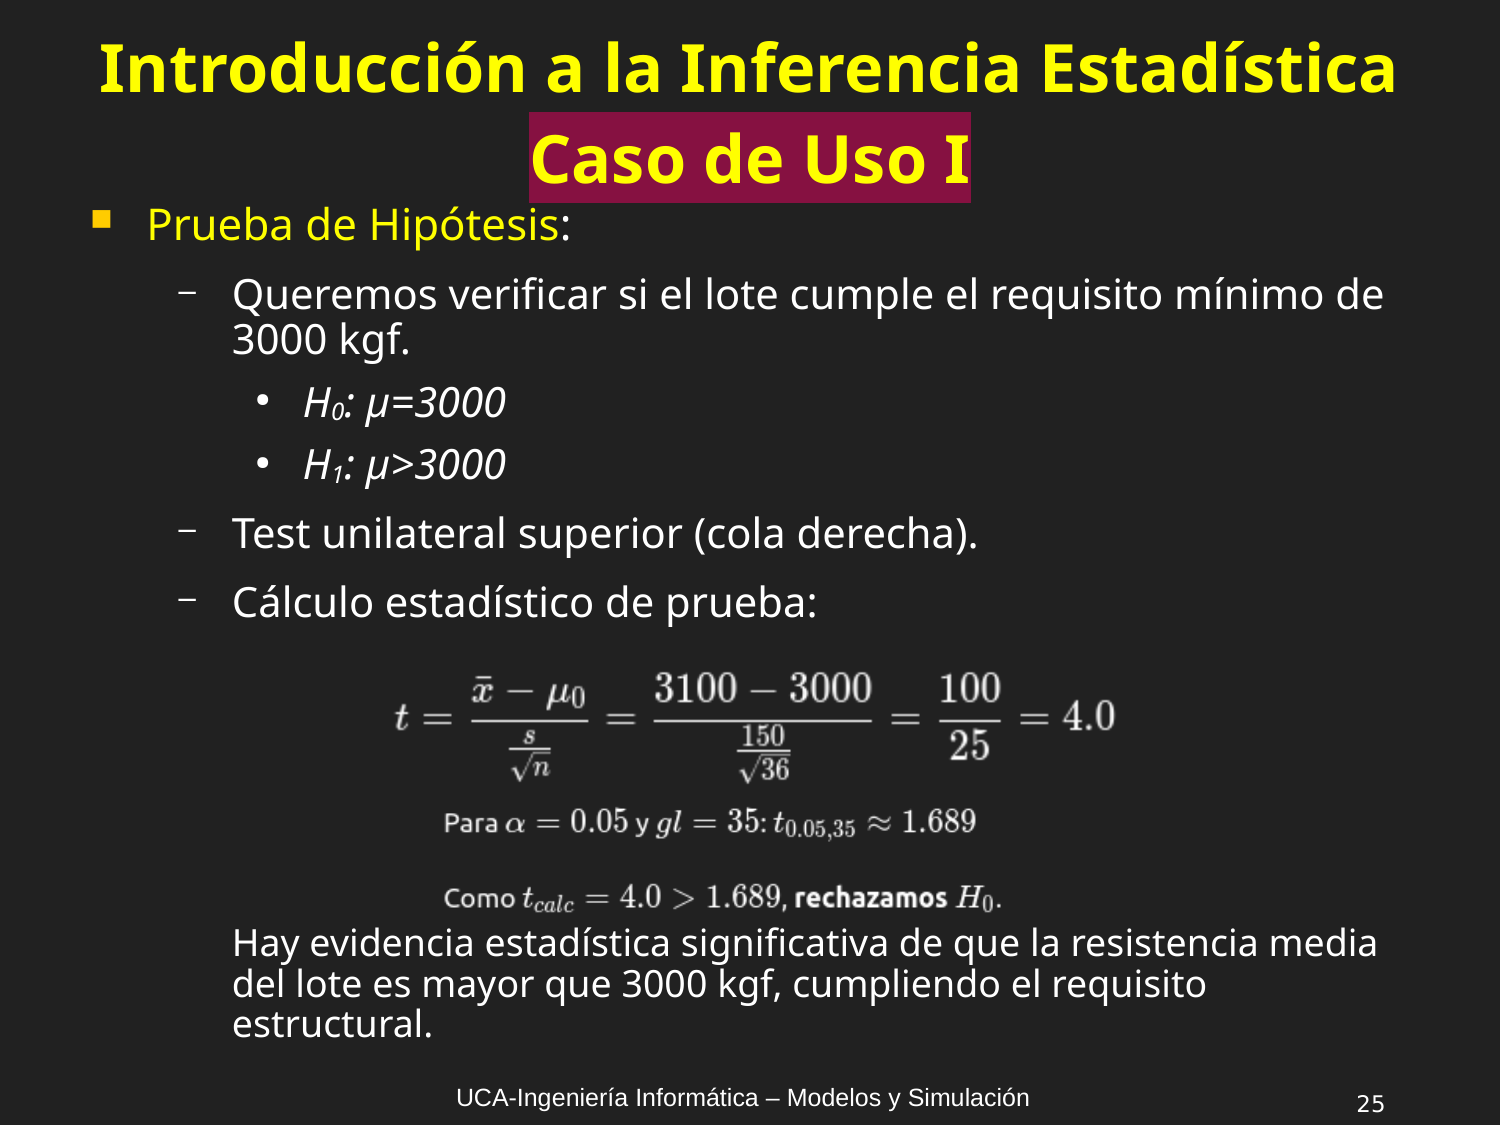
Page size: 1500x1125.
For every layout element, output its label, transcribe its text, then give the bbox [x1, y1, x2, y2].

title Introducción a la Inferencia Estadística Caso de Uso I [75, 37, 1426, 188]
picture [337, 637, 1140, 925]
list Prueba de Hipótesis: Queremos verificar si el lote cumple el requisito mínimo de 3000 kgf. H0​: μ=3000 H1​: μ>3000 Test unilateral superior (cola derecha). Cálculo estadístico de prueba: Hay evidencia estadística significativa de que la resistencia media del lote es mayor que 3000 kgf, cumpliendo el requisito estructural. [75, 195, 1426, 1051]
